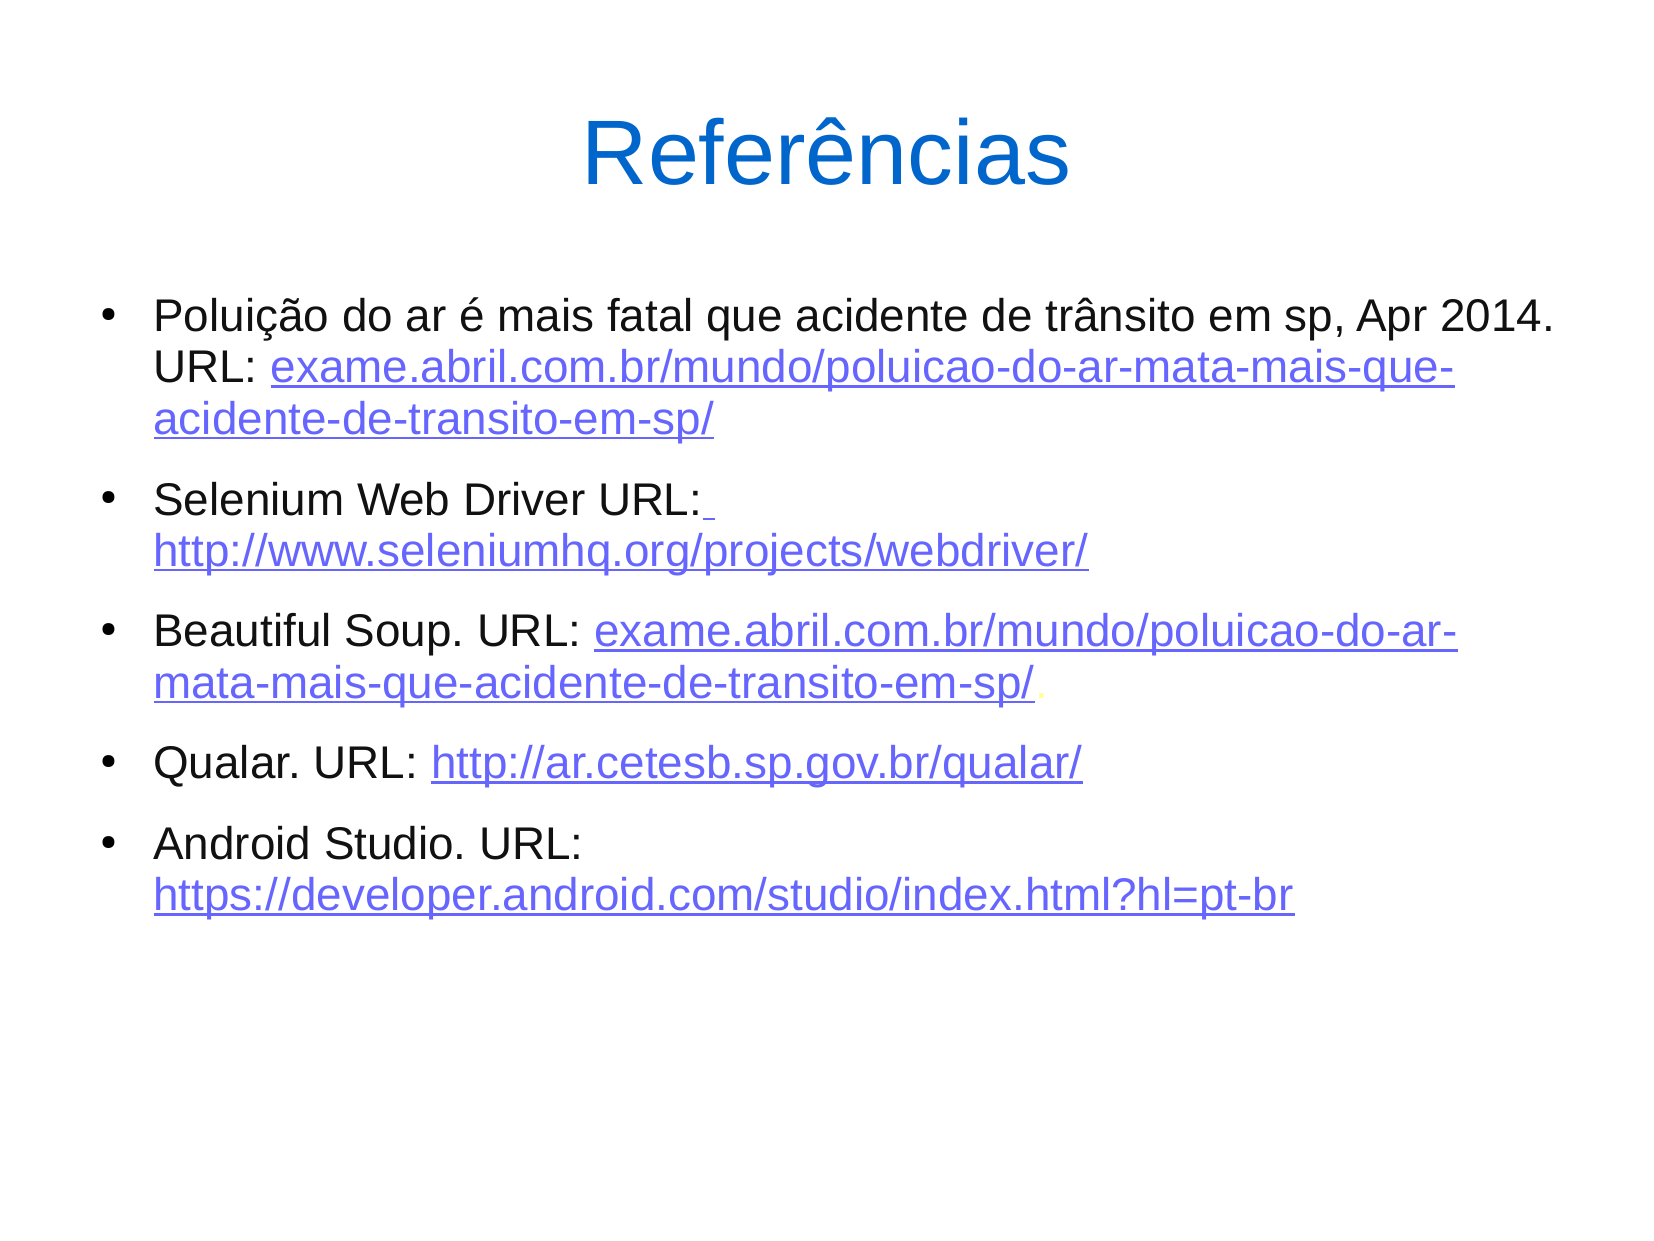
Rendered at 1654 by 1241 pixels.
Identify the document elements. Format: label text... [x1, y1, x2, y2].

title Referências [82, 49, 1571, 257]
list Poluição do ar é mais fatal que acidente de trânsito em sp, Apr 2014. URL: exame.abril.com.br/mundo/poluicao-do-ar-mata-mais-que-acidente-de-transito-em-sp/ Selenium Web Driver URL: http://www.seleniumhq.org/projects/webdriver/ Beautiful Soup. URL: exame.abril.com.br/mundo/poluicao-do-ar-mata-mais-que-acidente-de-transito-em-sp/. Qualar. URL: http://ar.cetesb.sp.gov.br/qualar/ Android Studio. URL: https://developer.android.com/studio/index.html?hl=pt-br [82, 290, 1571, 1010]
